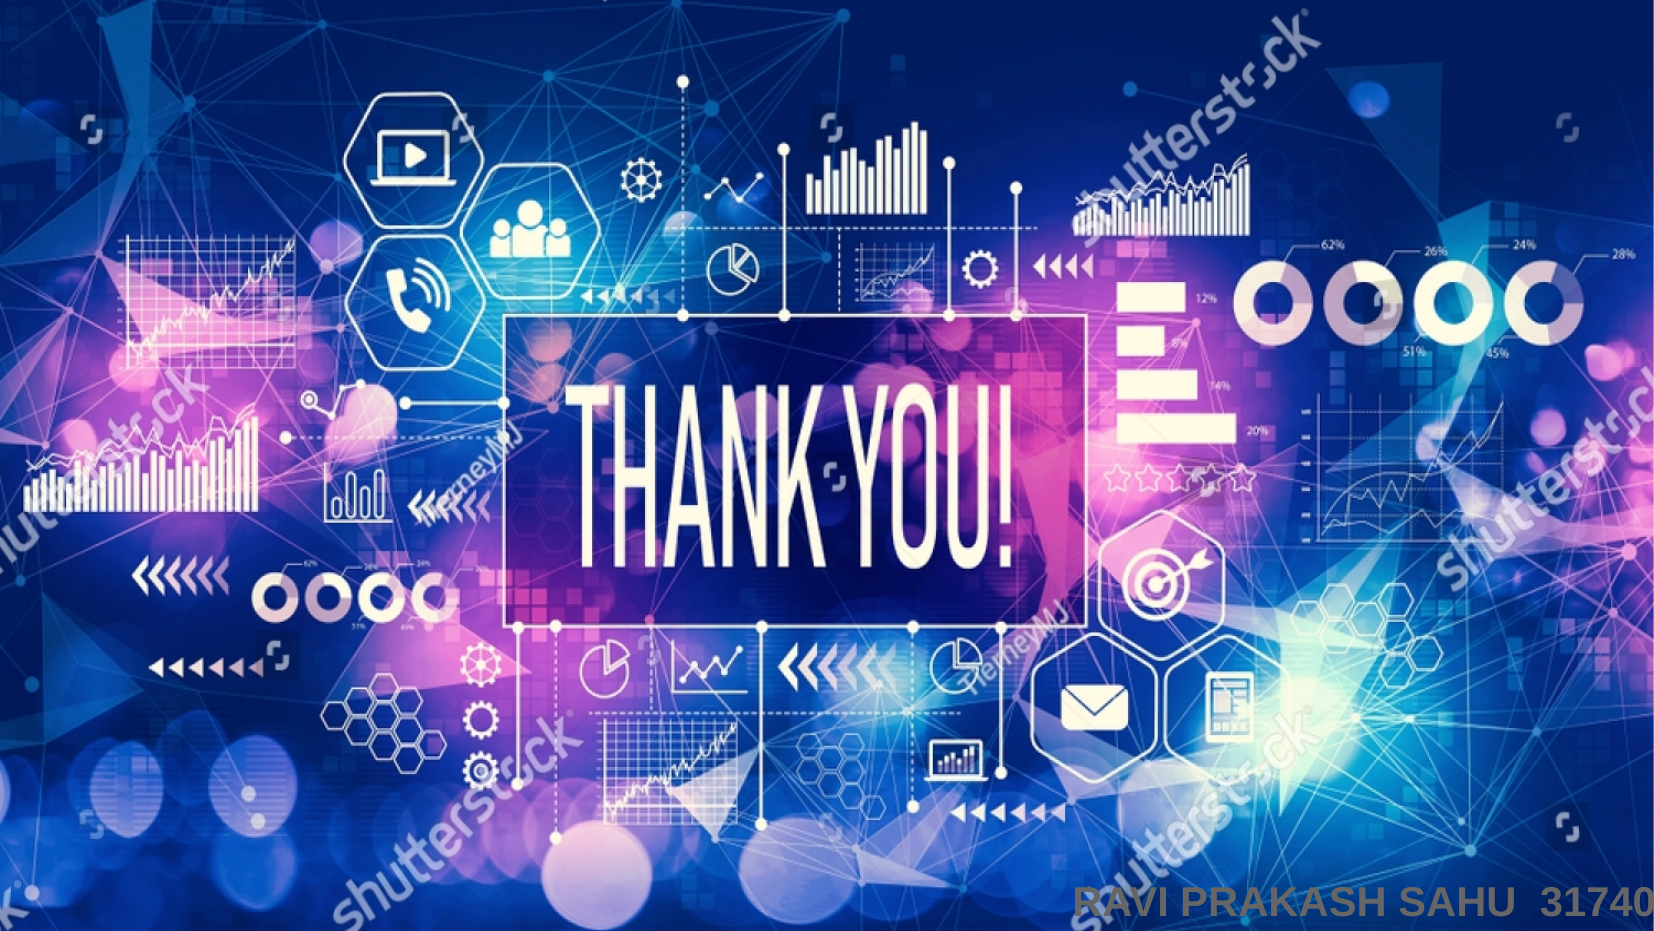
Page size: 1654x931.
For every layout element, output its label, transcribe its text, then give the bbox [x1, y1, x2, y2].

subtitle RAVI PRAKASH SAHU 31740 [620, 590, 1654, 931]
picture [0, 0, 1654, 931]
